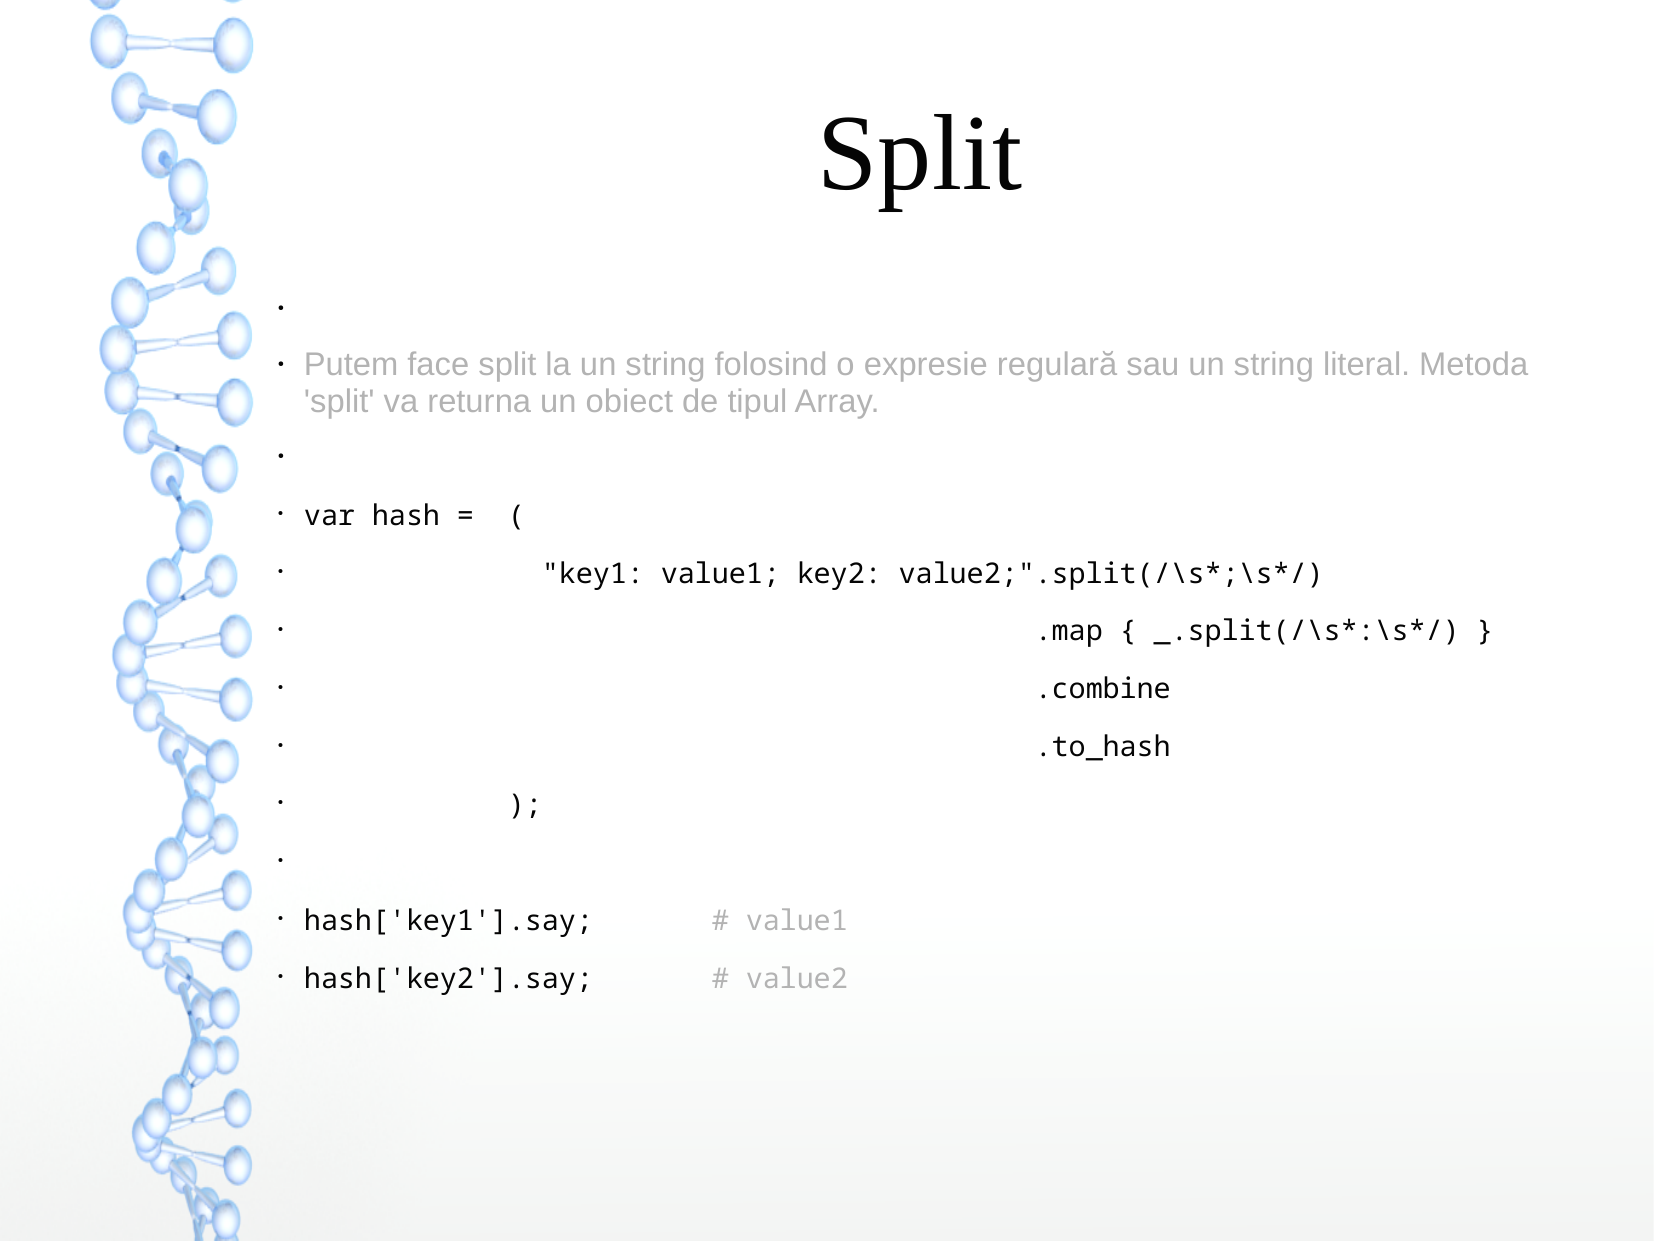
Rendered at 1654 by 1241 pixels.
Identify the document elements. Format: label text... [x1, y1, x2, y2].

list Putem face split la un string folosind o expresie regulară sau un string literal. Metoda 'split' va returna un obiect de tipul Array. var hash = ( "key1: value1; key2: value2;".split(/\s*;\s*/) .map { _.split(/\s*:\s*/) } .combine .to_hash ); hash['key1'].say; # value1 hash['key2'].say; # value2 [269, 290, 1538, 1010]
picture [0, 0, 1654, 1241]
title Split [269, 49, 1571, 257]
